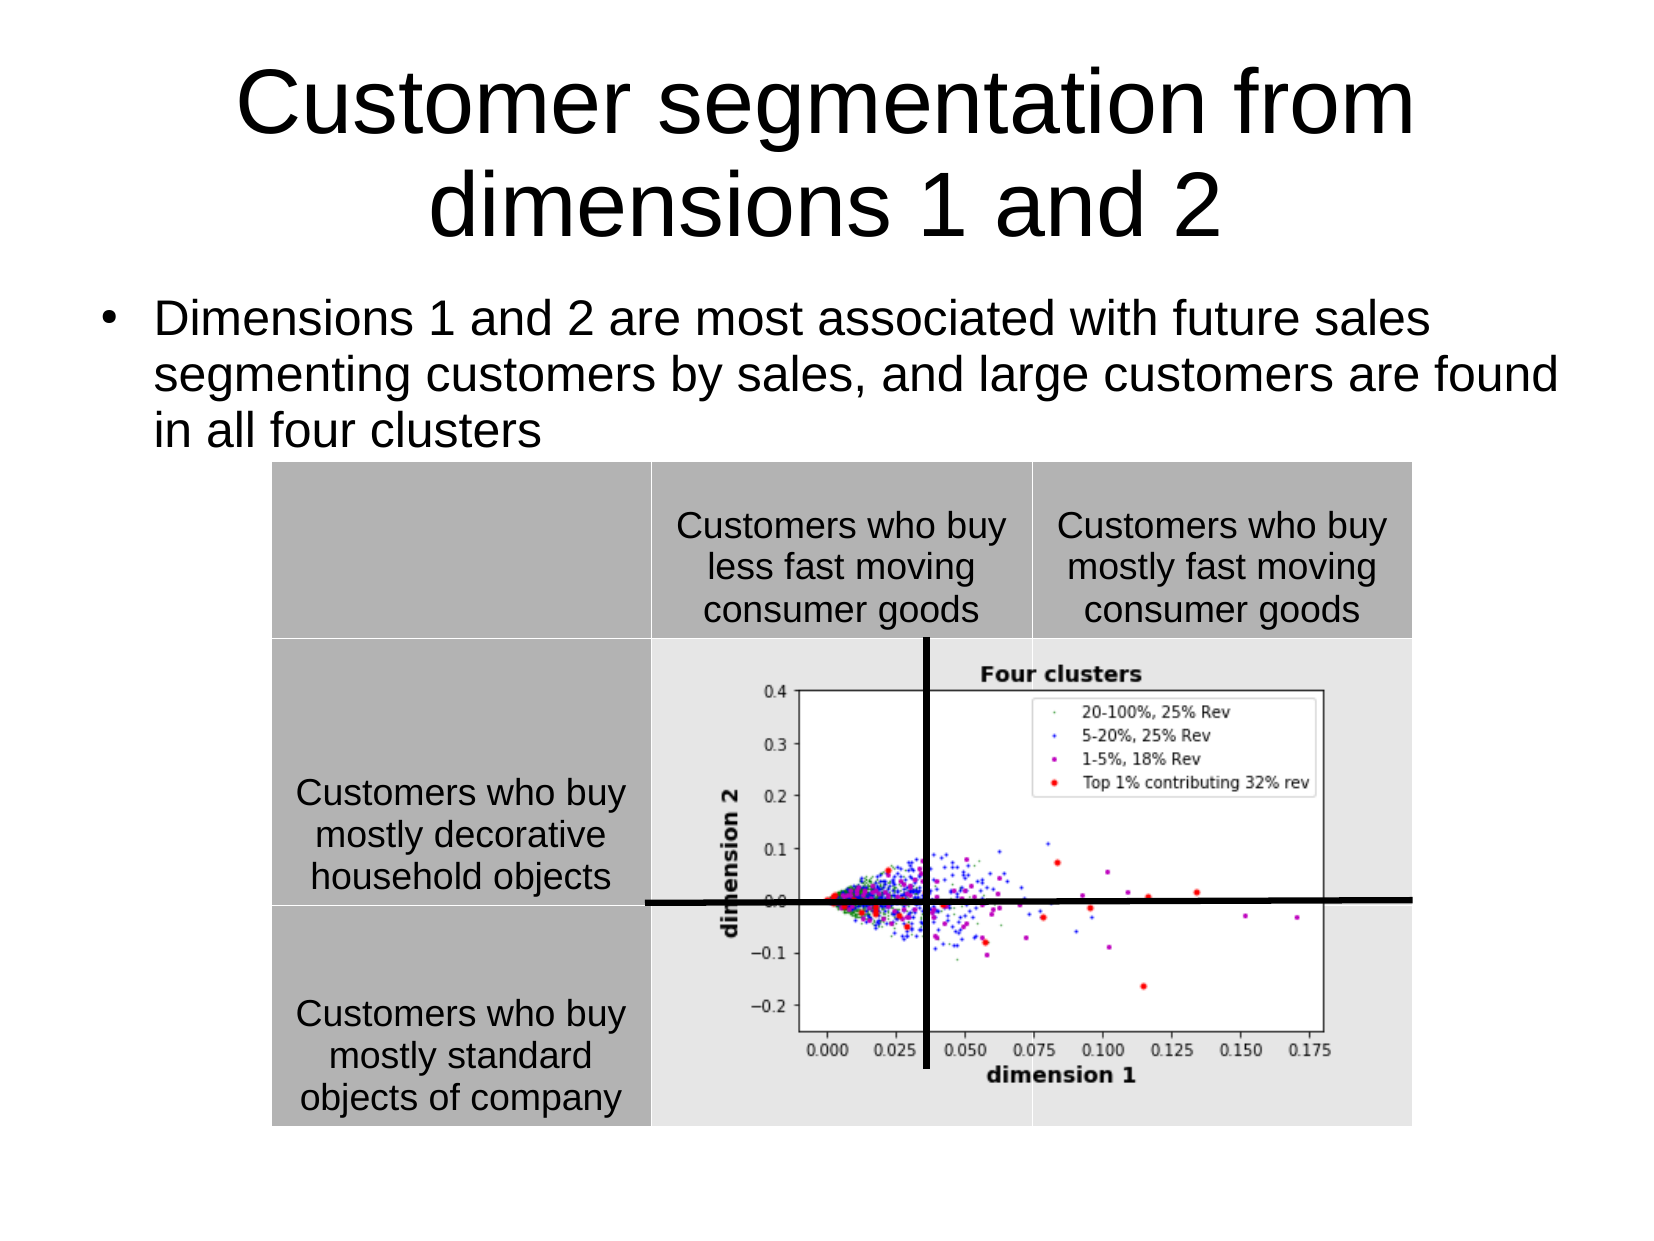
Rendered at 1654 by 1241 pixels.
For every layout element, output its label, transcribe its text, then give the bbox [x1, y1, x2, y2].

picture [711, 904, 1342, 1097]
list Dimensions 1 and 2 are most associated with future sales segmenting customers by sales, and large customers are found in all four clusters [82, 290, 1591, 556]
table_cell Customers who buy mostly standard objects of company [272, 906, 651, 1126]
table_header Customers who buy less fast moving consumer goods [652, 462, 1032, 638]
table_header [272, 462, 651, 638]
table_cell [652, 639, 923, 899]
table_cell Customers who buy mostly decorative household objects [272, 639, 651, 905]
table_cell [1033, 639, 1412, 897]
title Customer segmentation from dimensions 1 and 2 [82, 49, 1571, 257]
table_header Customers who buy mostly fast moving consumer goods [1033, 462, 1412, 638]
table_cell [1033, 906, 1412, 1126]
table_cell [652, 906, 1032, 1126]
table_cell [930, 639, 1032, 654]
picture [930, 654, 1342, 898]
picture [711, 654, 923, 899]
